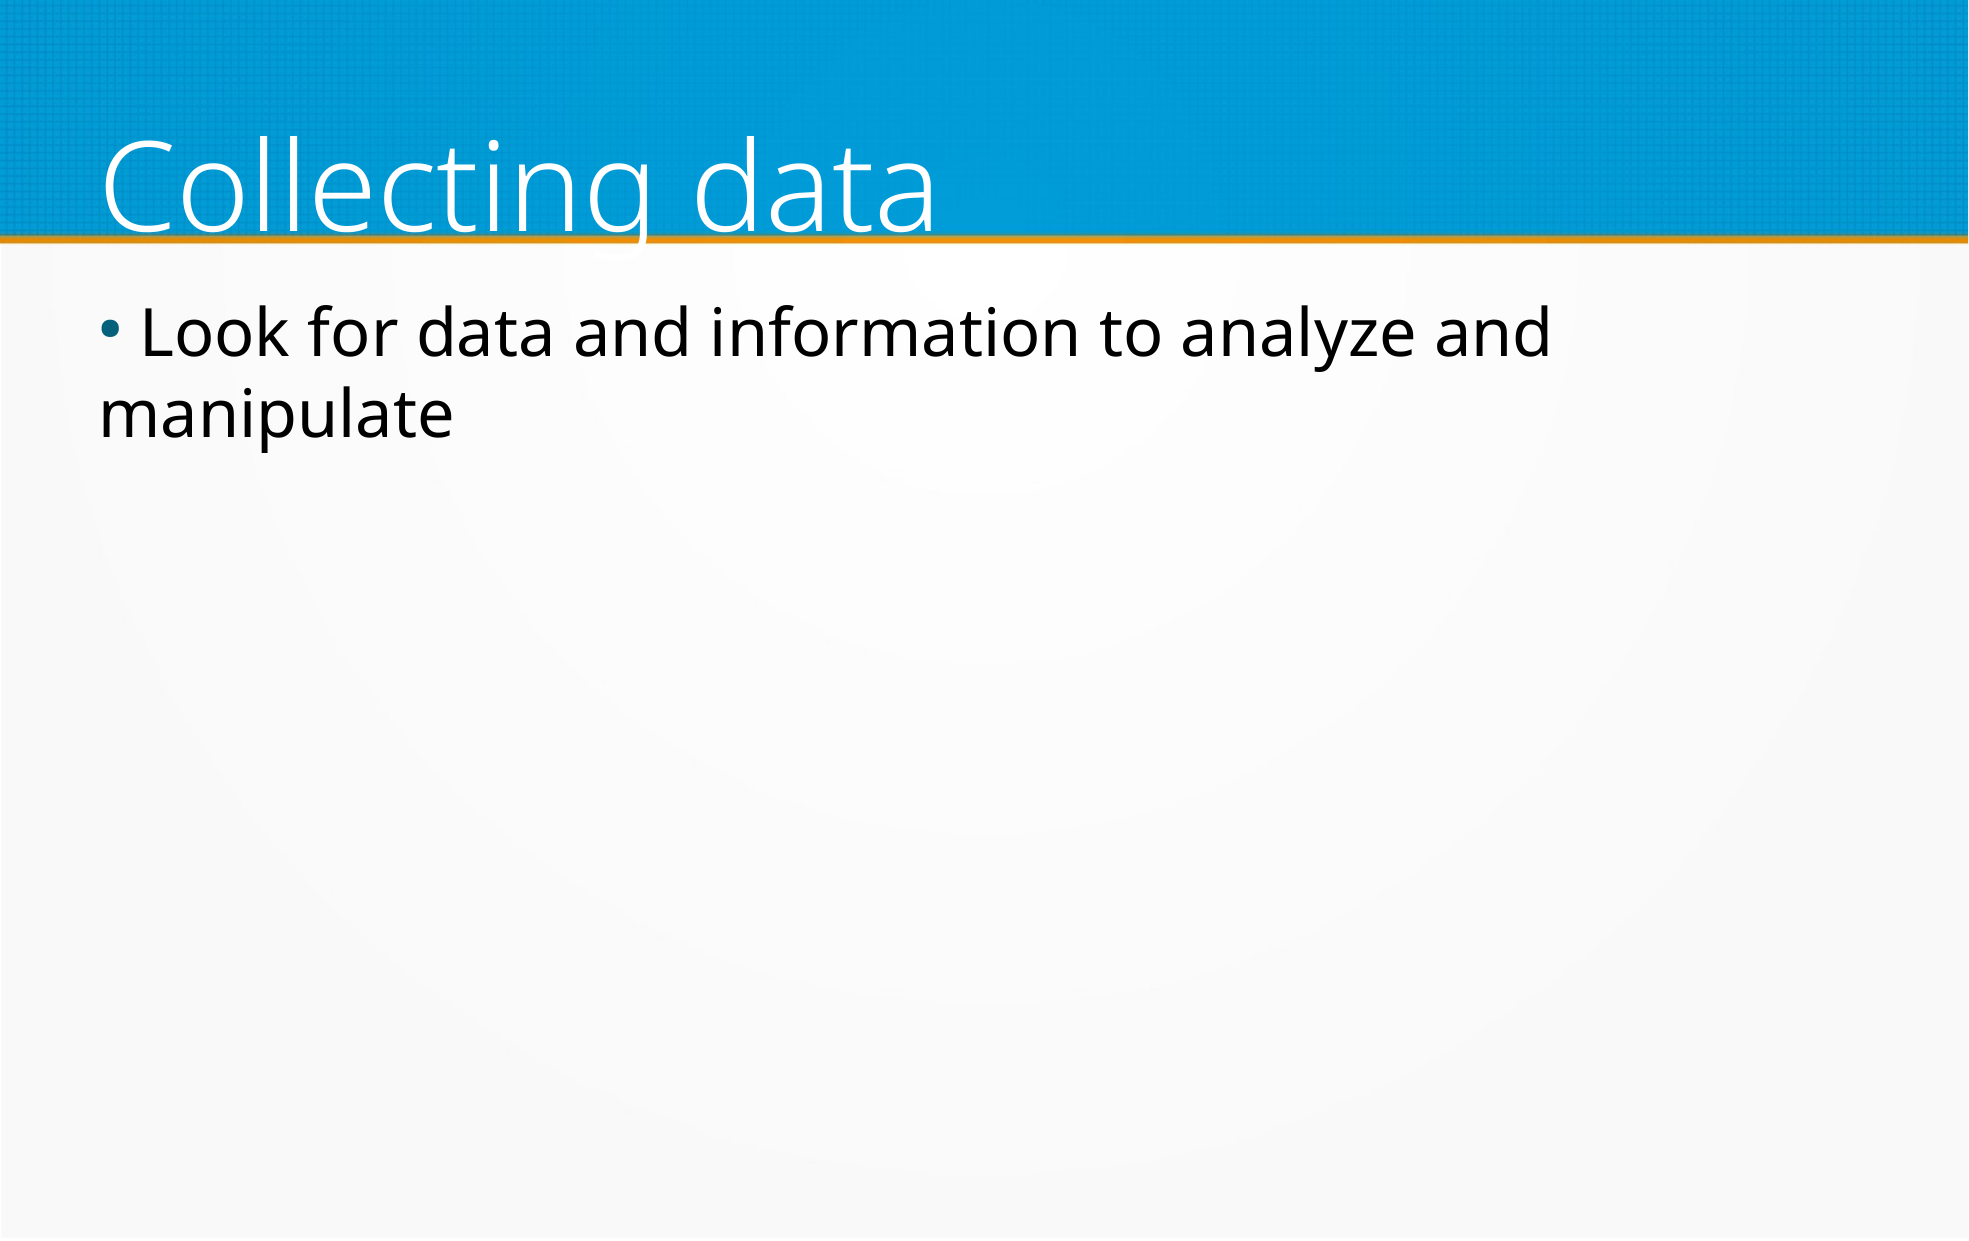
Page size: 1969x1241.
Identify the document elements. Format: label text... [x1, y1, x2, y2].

list Look for data and information to analyze and manipulate [98, 290, 1870, 1010]
picture [0, 233, 1969, 1241]
title Collecting data [98, 49, 1870, 257]
